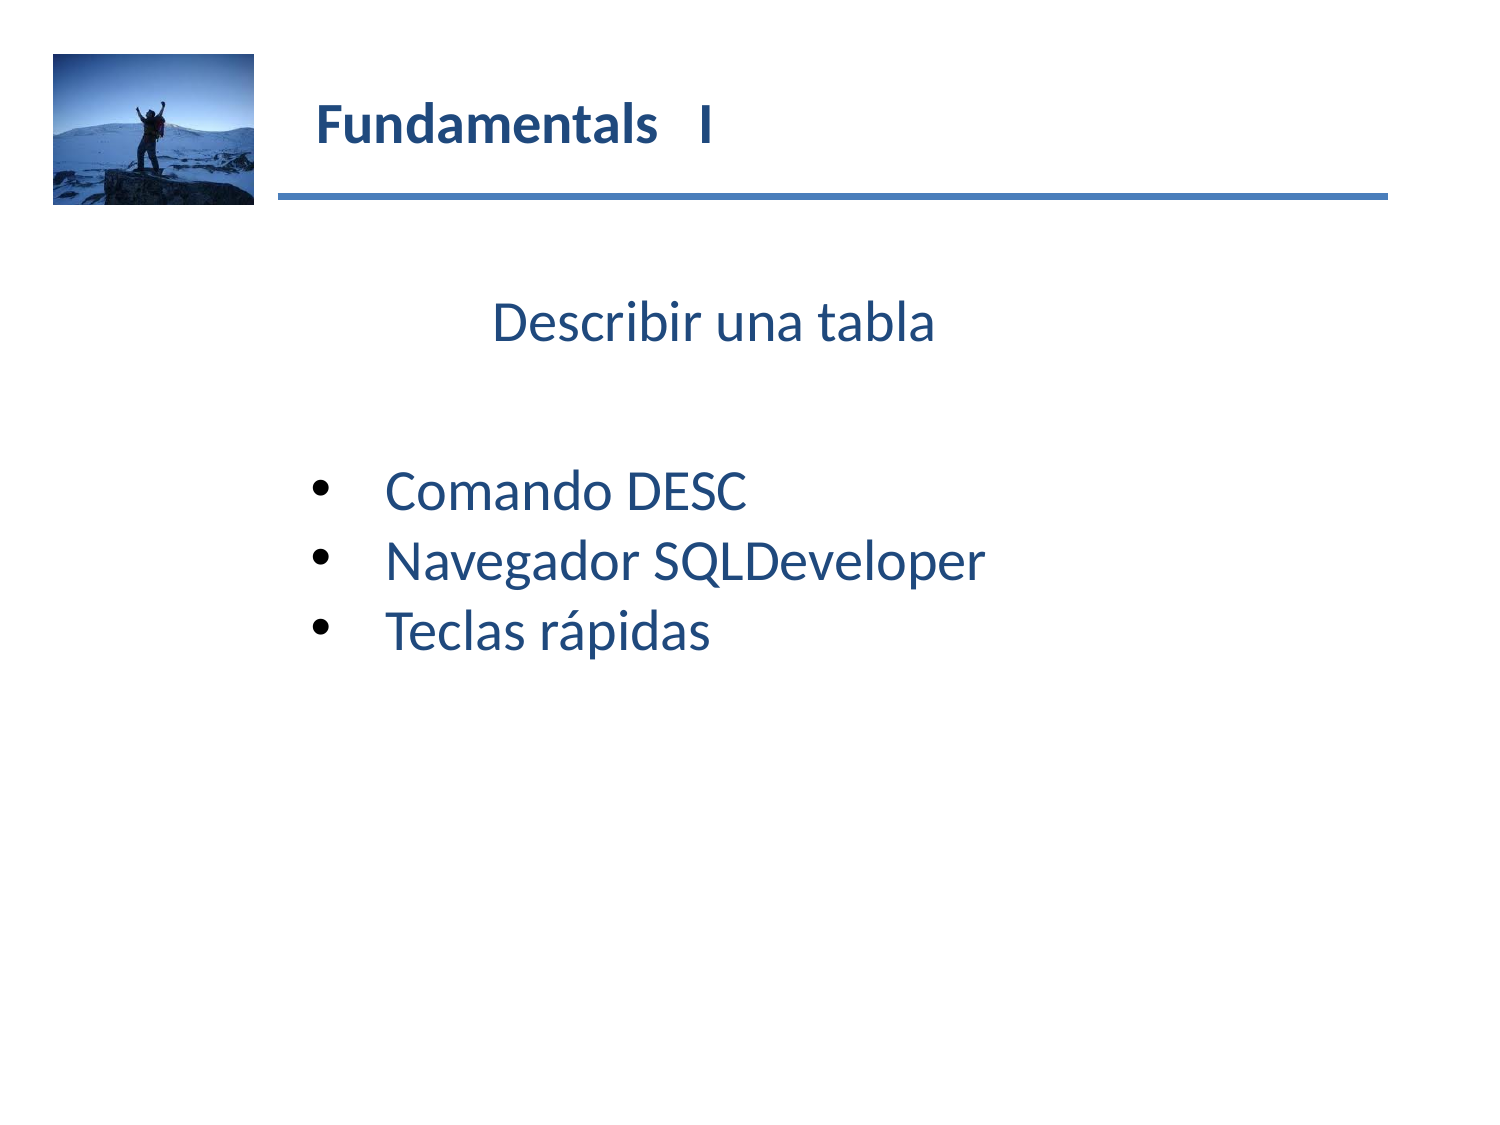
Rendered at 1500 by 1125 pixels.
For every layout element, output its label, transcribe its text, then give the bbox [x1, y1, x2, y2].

text_box Describir una tabla [383, 275, 1046, 362]
picture [53, 54, 254, 205]
text_box Comando DESC Navegador SQLDeveloper Teclas rápidas [295, 444, 1128, 672]
text_box Fundamentals I [301, 78, 821, 164]
